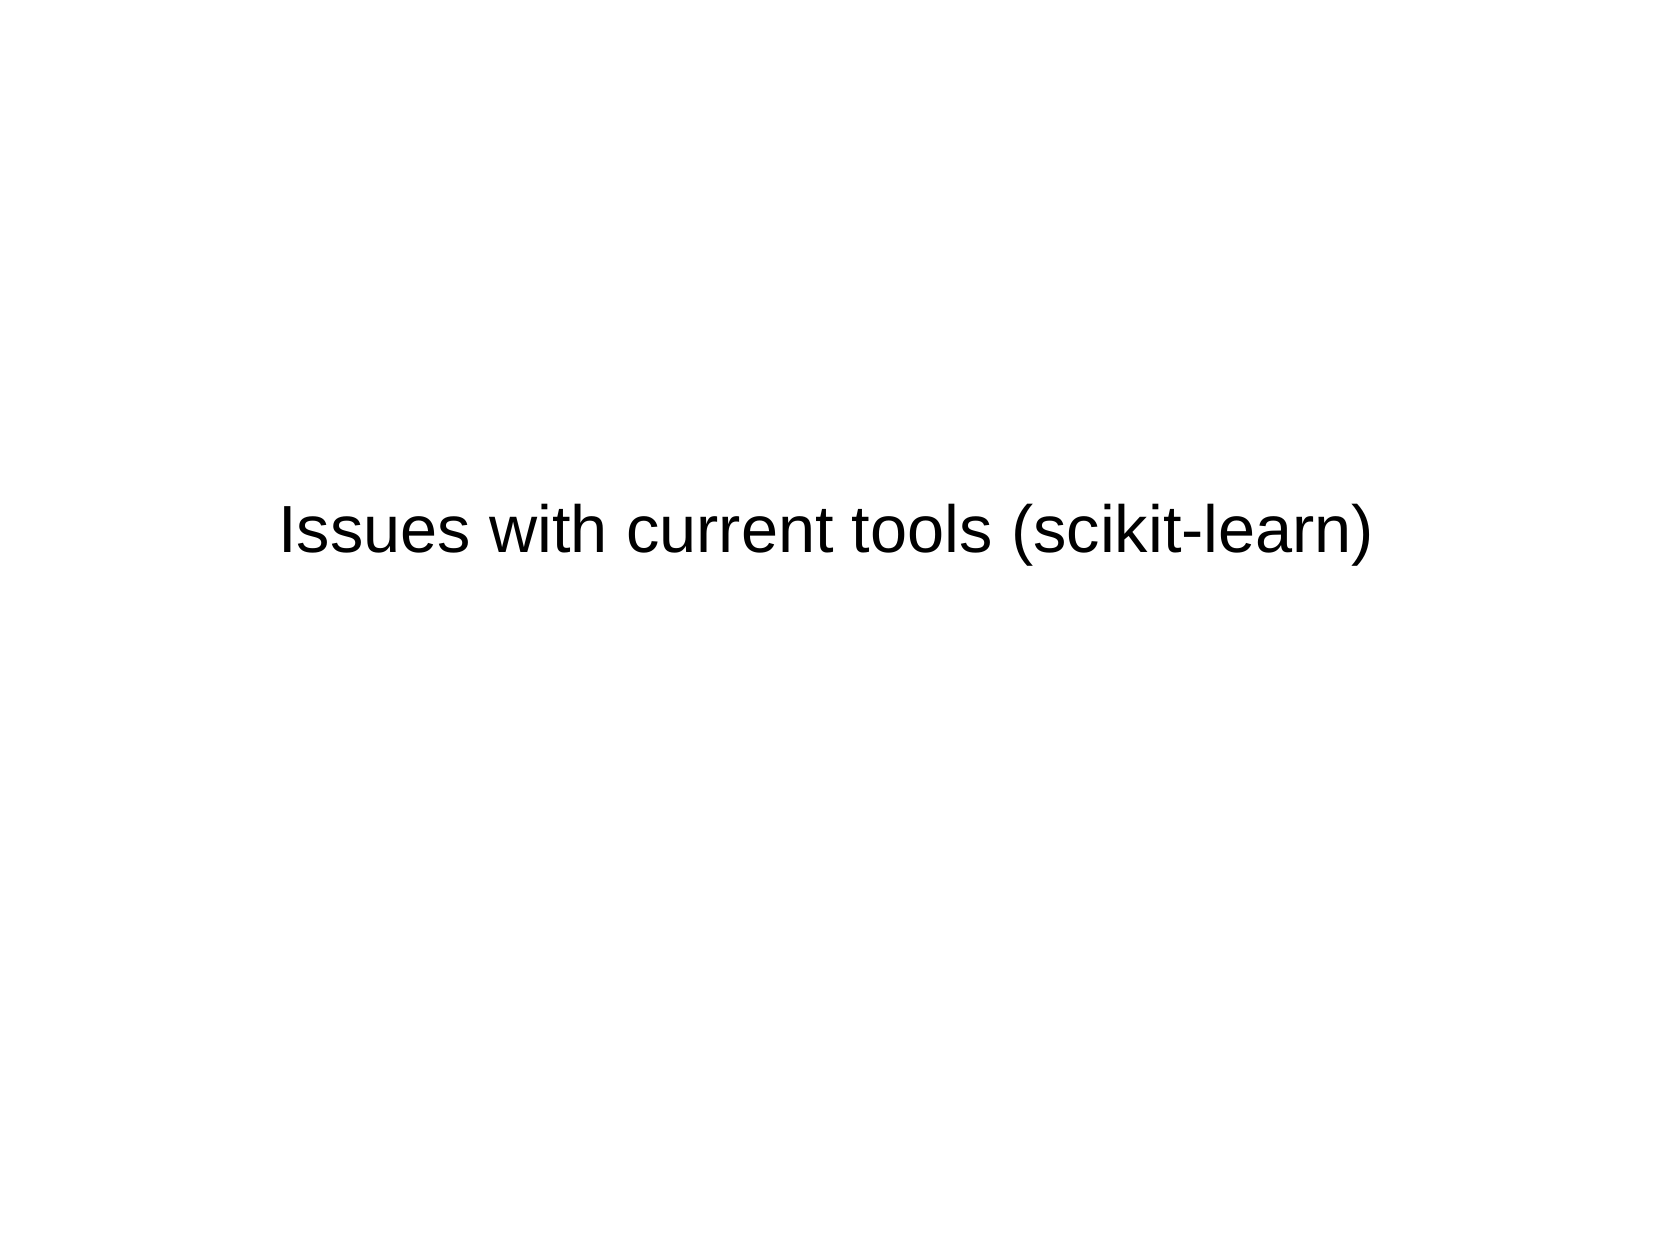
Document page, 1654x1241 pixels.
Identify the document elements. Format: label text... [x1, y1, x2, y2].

subtitle Issues with current tools (scikit-learn) [82, 49, 1571, 1010]
